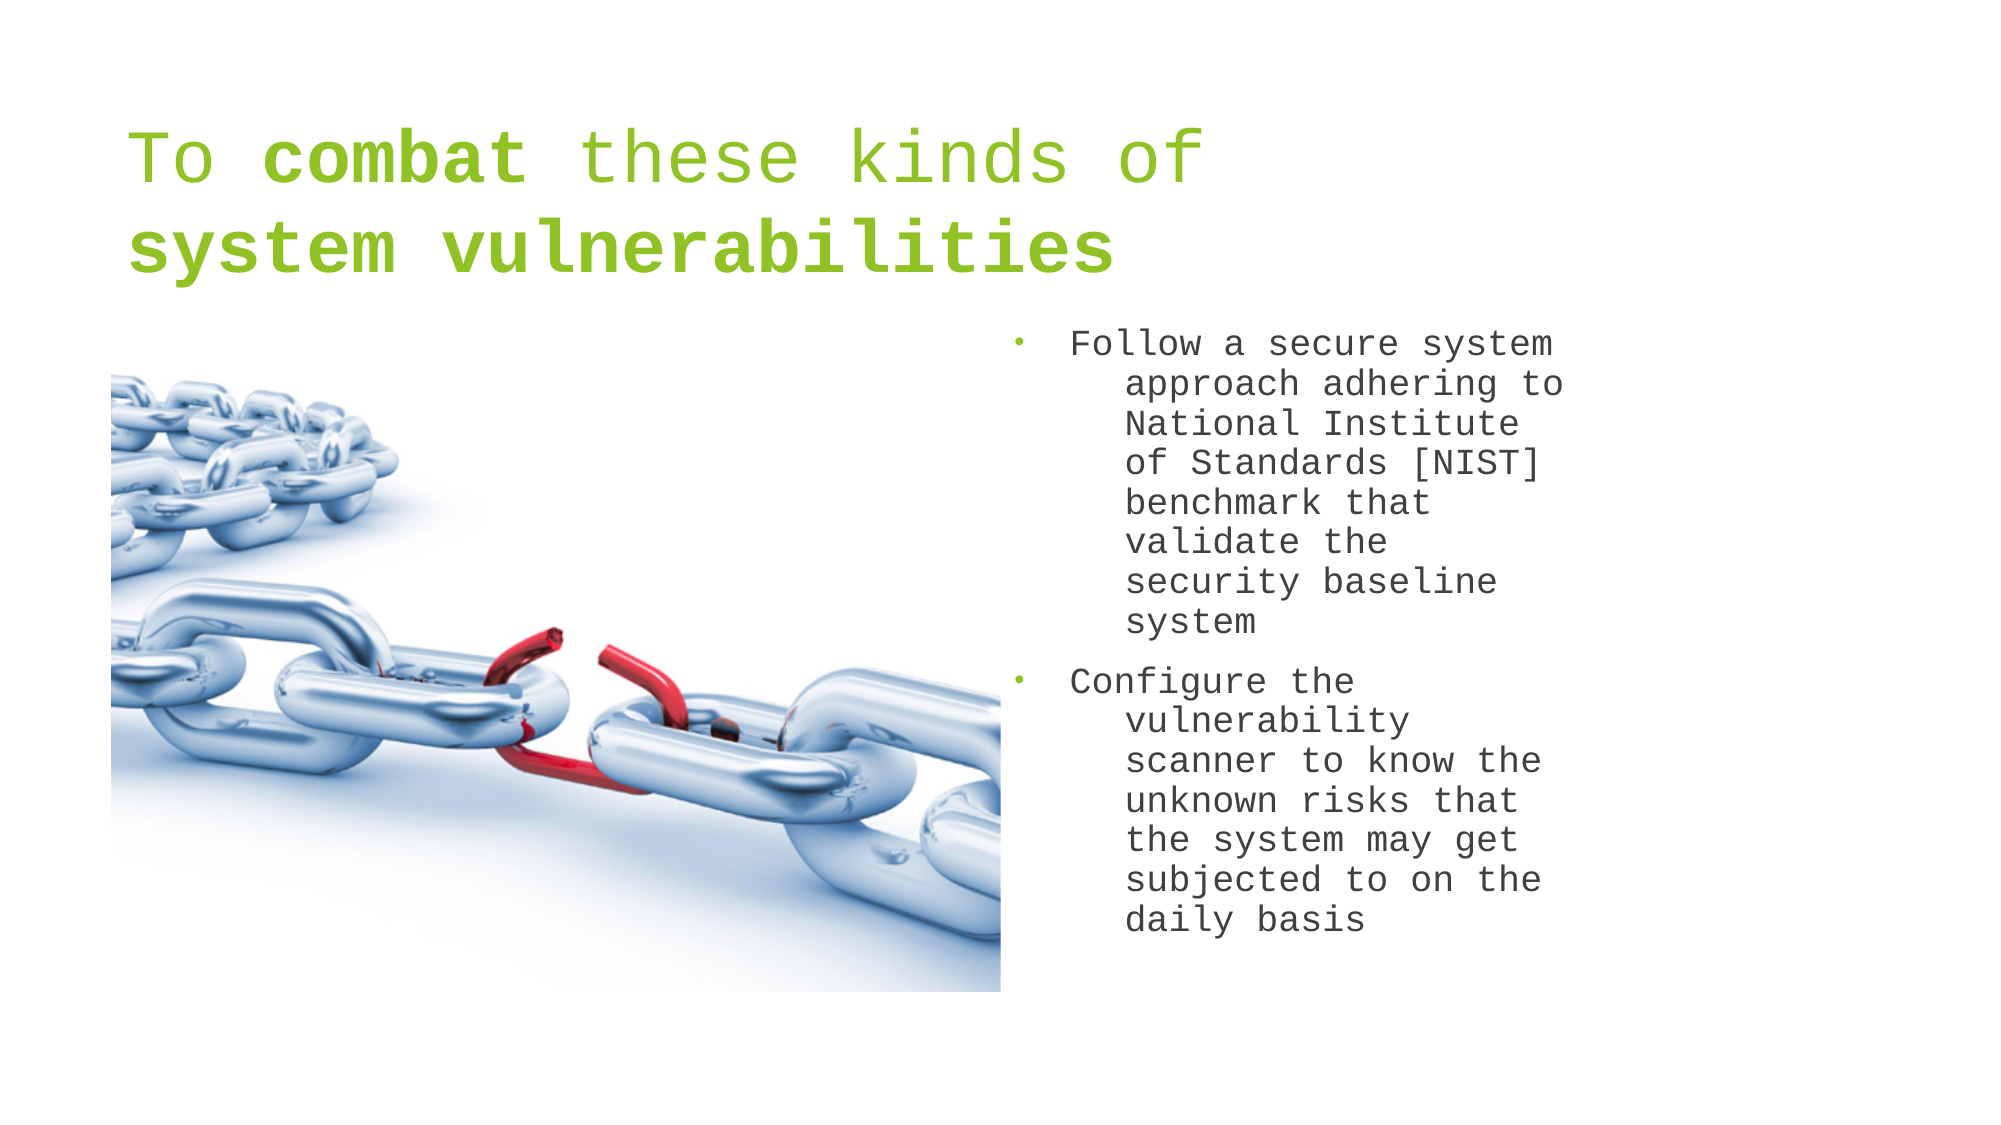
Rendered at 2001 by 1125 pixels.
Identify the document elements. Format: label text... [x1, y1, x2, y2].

title To combat these kinds of system vulnerabilities [111, 99, 1522, 317]
list Follow a secure system approach adhering to National Institute of Standards [NIST] benchmark that validate the security baseline system Configure the vulnerability scanner to know the unknown risks that the system may get subjected to on the daily basis [999, 316, 1583, 980]
picture [111, 354, 1001, 992]
